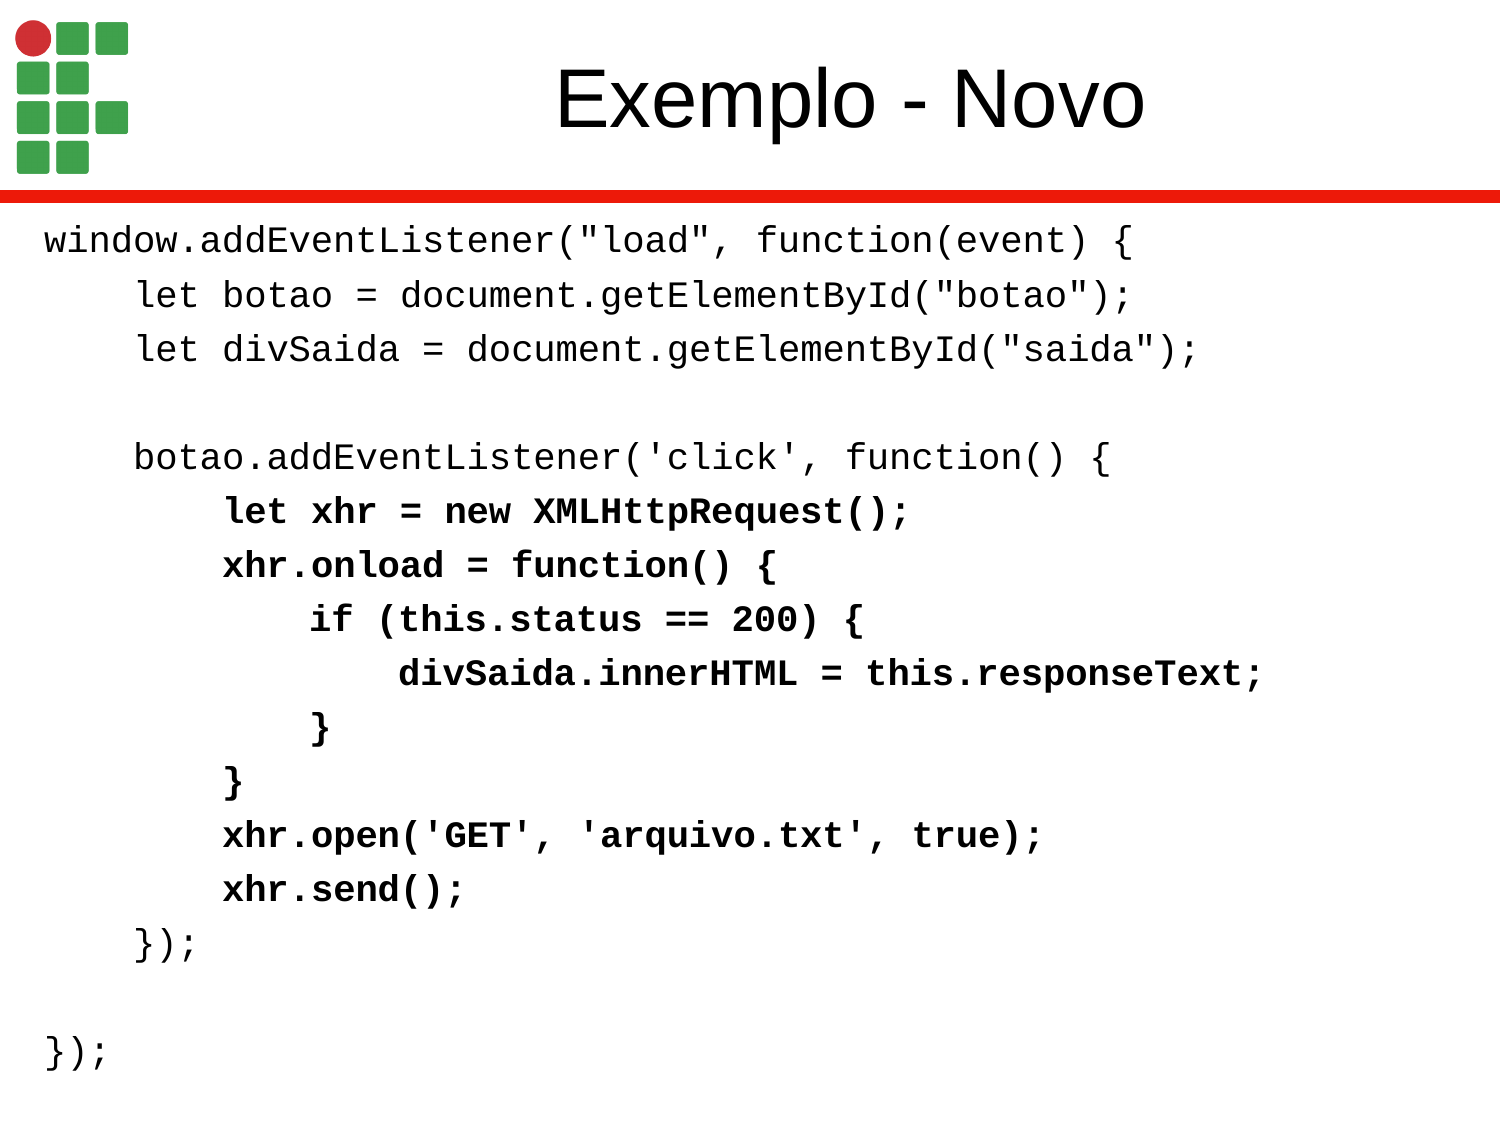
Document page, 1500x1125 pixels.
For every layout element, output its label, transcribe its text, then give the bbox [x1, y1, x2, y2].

title Exemplo - Novo [230, 0, 1471, 202]
list window.addEventListener("load", function(event) { let botao = document.getElementById("botao"); let divSaida = document.getElementById("saida"); botao.addEventListener('click', function() { let xhr = new XMLHttpRequest(); xhr.onload = function() { if (this.status == 200) { divSaida.innerHTML = this.responseText; } } xhr.open('GET', 'arquivo.txt', true); xhr.send(); }); }); [29, 207, 1471, 1087]
picture [14, 16, 130, 178]
